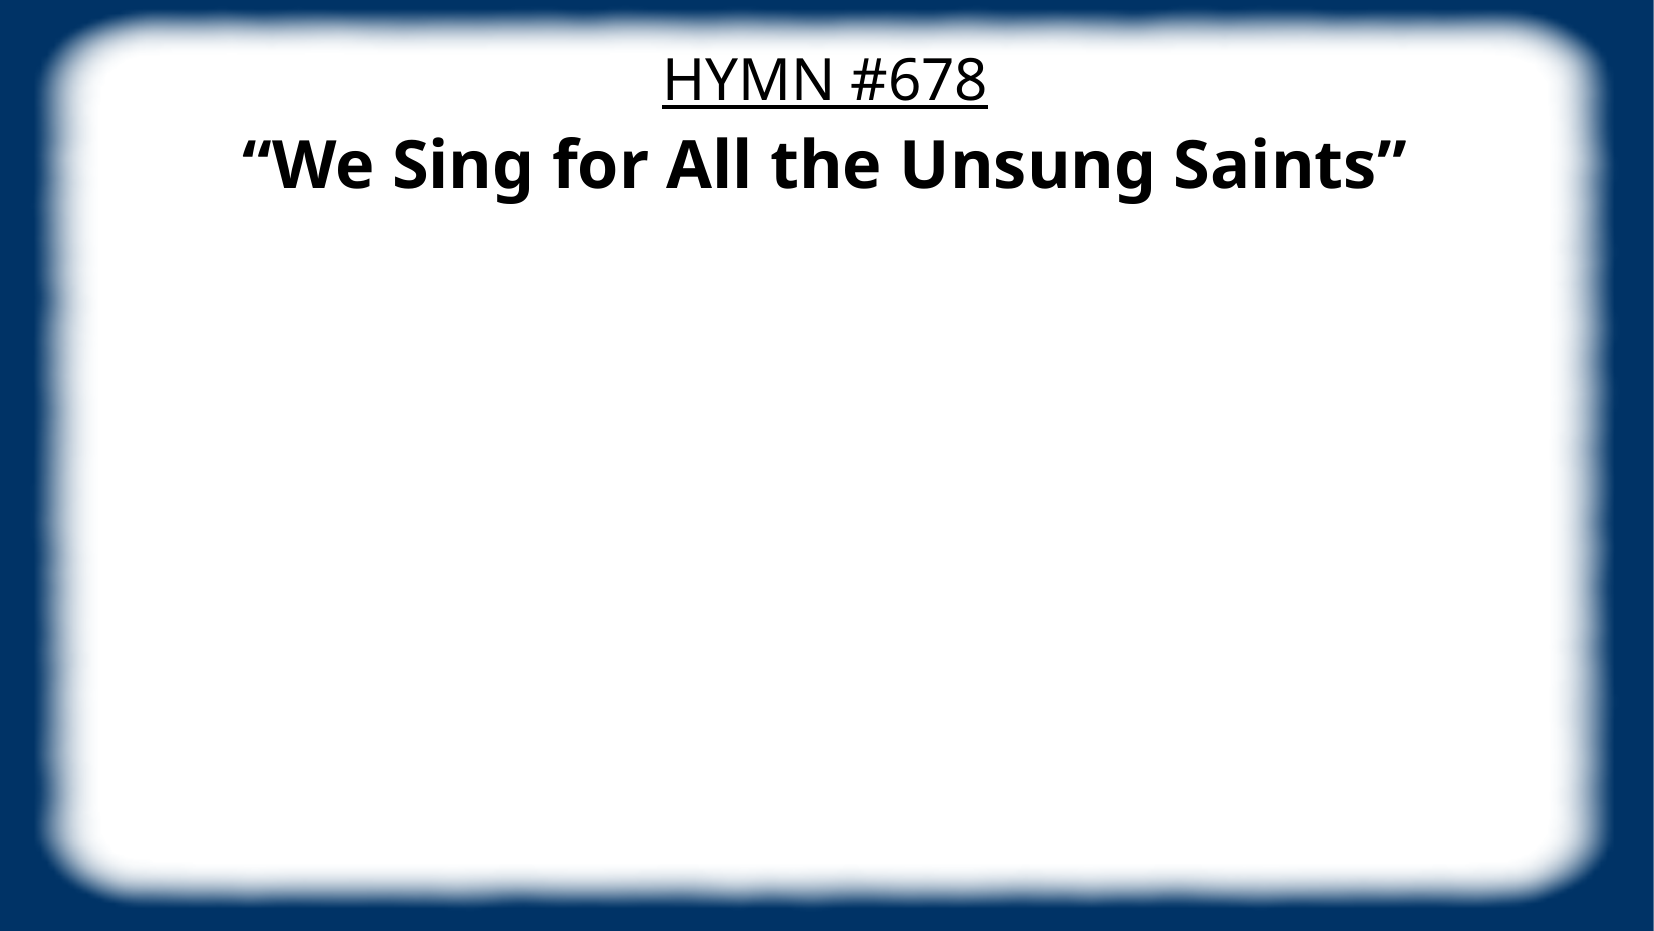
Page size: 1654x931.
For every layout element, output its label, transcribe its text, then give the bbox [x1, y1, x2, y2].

picture [0, 0, 1654, 931]
text_box HYMN #678 “We Sing for All the Unsung Saints” [105, 30, 1546, 212]
